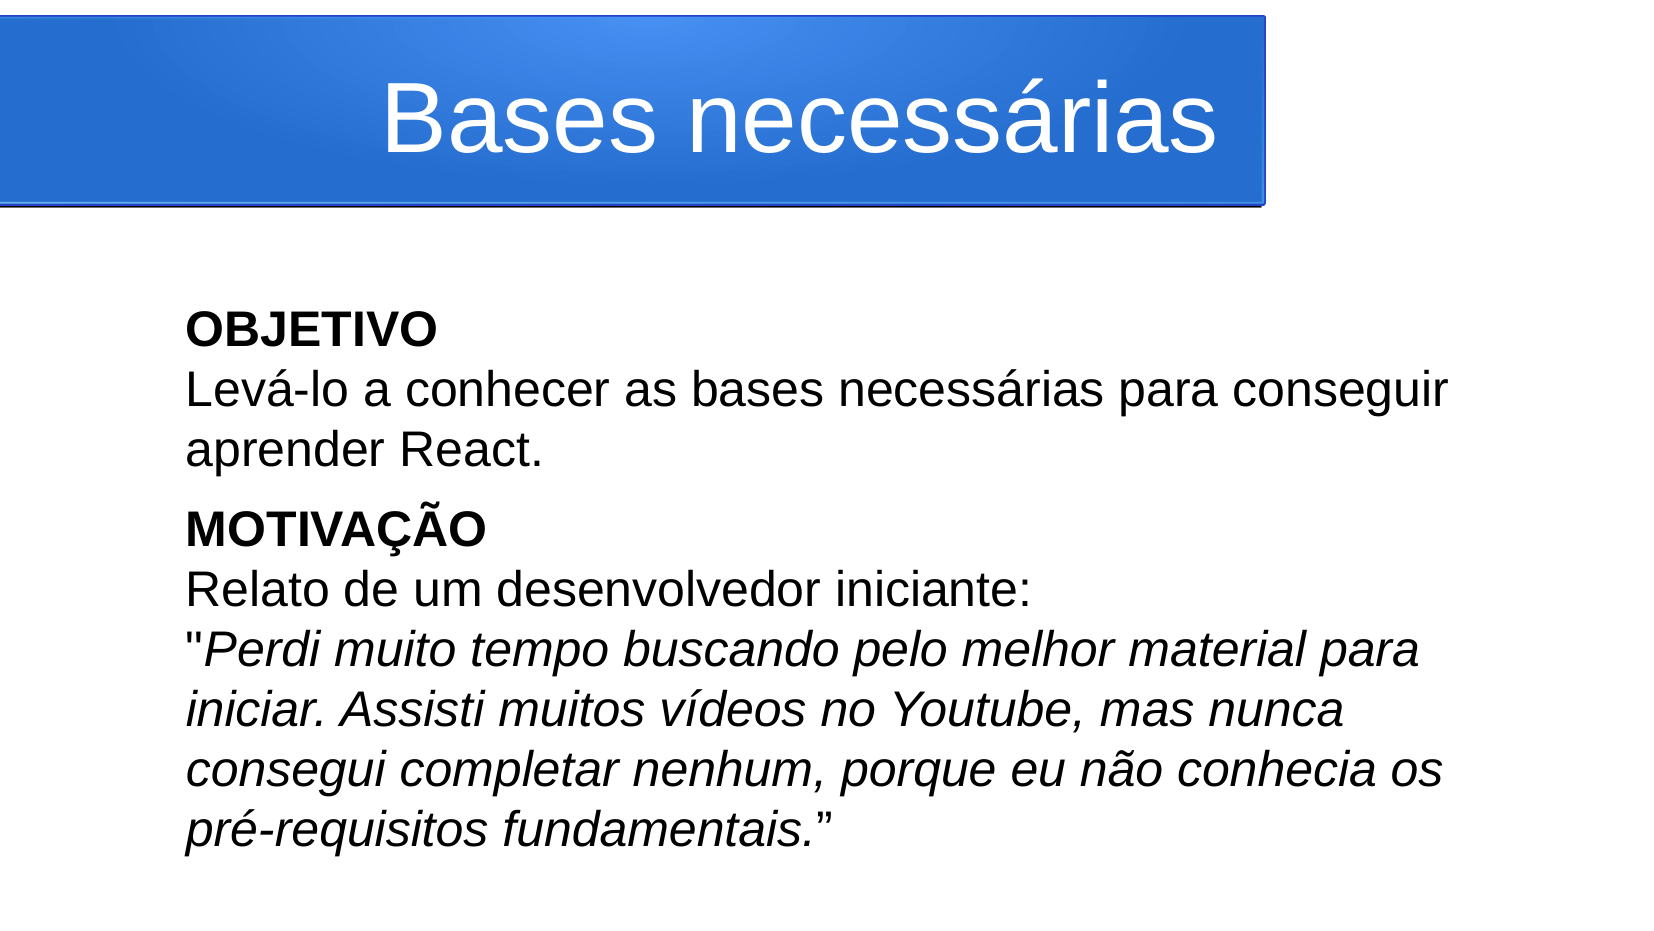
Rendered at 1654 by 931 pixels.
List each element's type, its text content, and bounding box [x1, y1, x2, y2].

text_box Bases necessárias [366, 44, 1258, 180]
text_box OBJETIVO Levá-lo a conhecer as bases necessárias para conseguir aprender React. MOTIVAÇÃO Relato de um desenvolvedor iniciante: "Perdi muito tempo buscando pelo melhor material para iniciar. Assisti muitos vídeos no Youtube, mas nunca consegui completar nenhum, porque eu não conhecia os pré-requisitos fundamentais.” [135, 289, 1500, 865]
picture [0, 13, 1269, 211]
